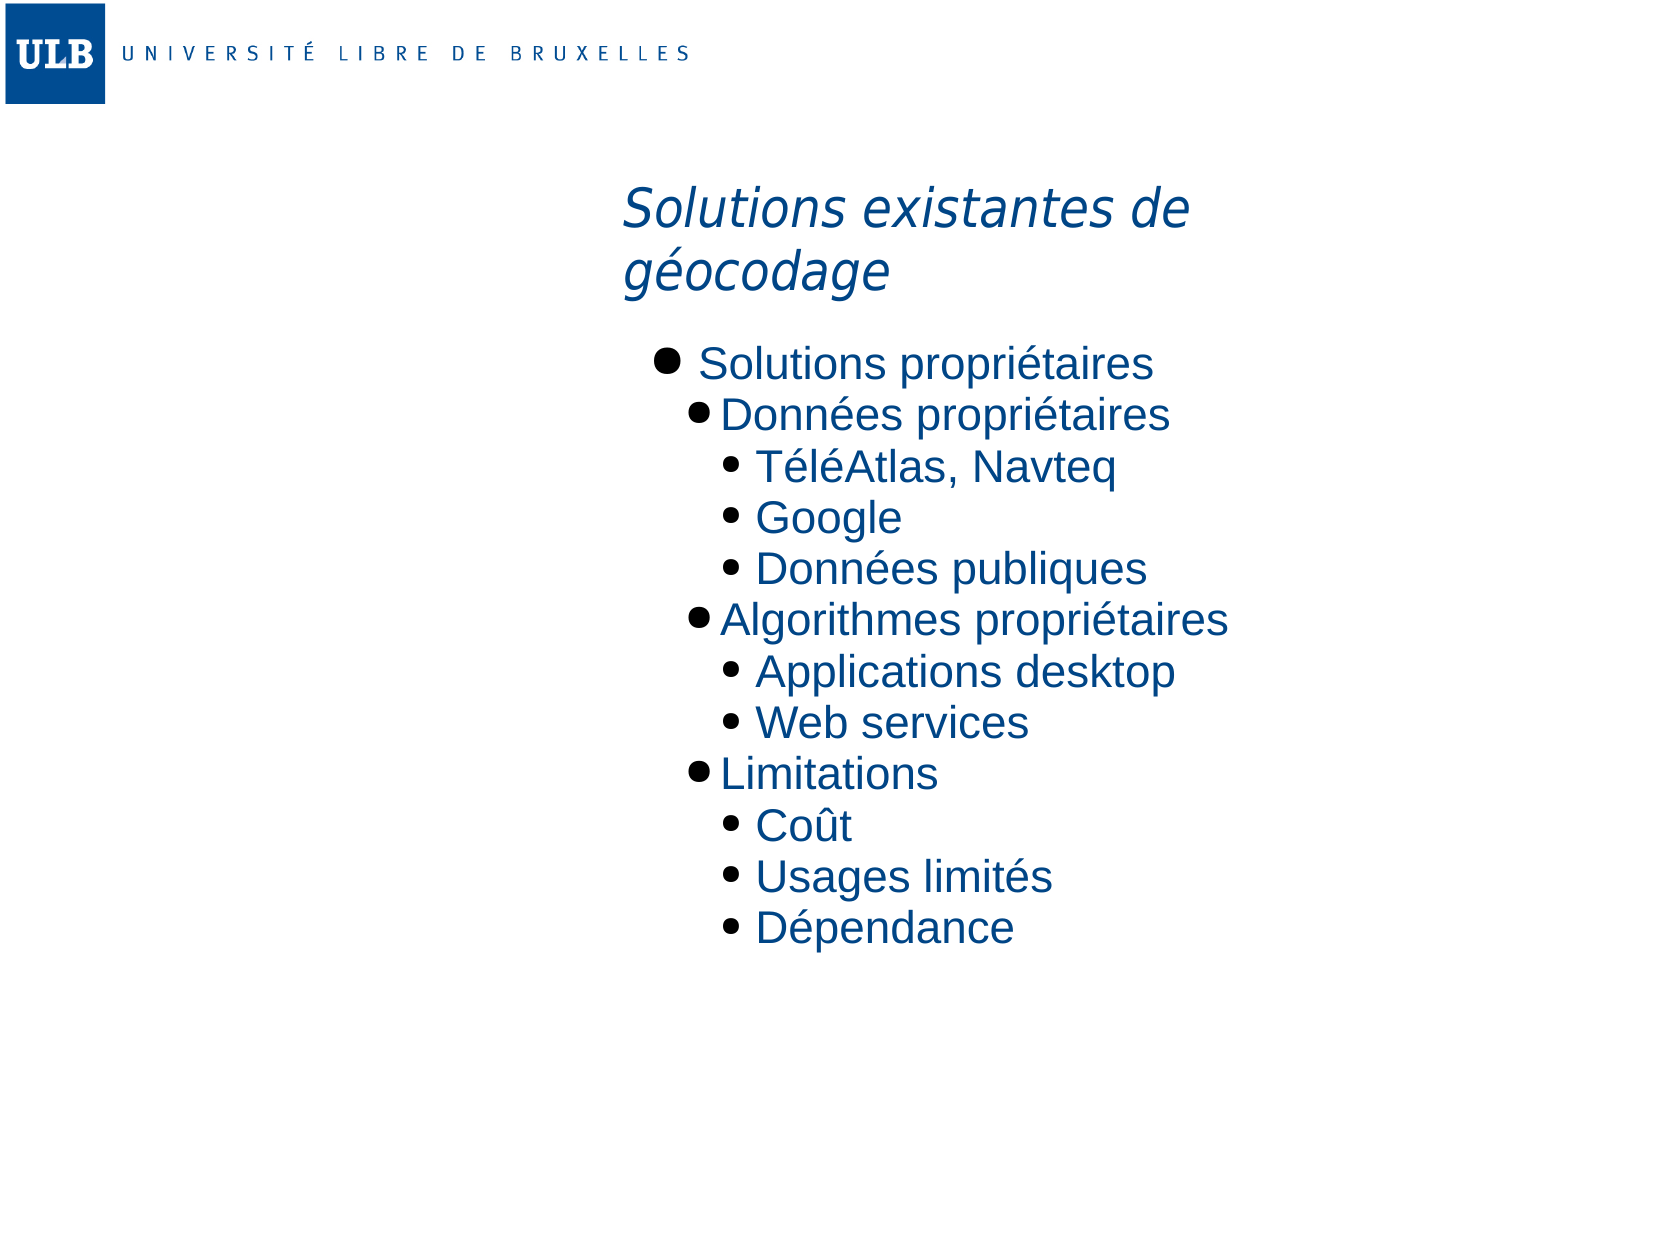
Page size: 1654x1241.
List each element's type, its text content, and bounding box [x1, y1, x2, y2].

picture [0, 0, 700, 107]
text_box Solutions existantes de géocodage [608, 170, 1368, 312]
text_box Solutions propriétaires Données propriétaires TéléAtlas, Navteq Google Données publiques Algorithmes propriétaires Applications desktop Web services Limitations Coût Usages limités Dépendance [634, 330, 1583, 961]
